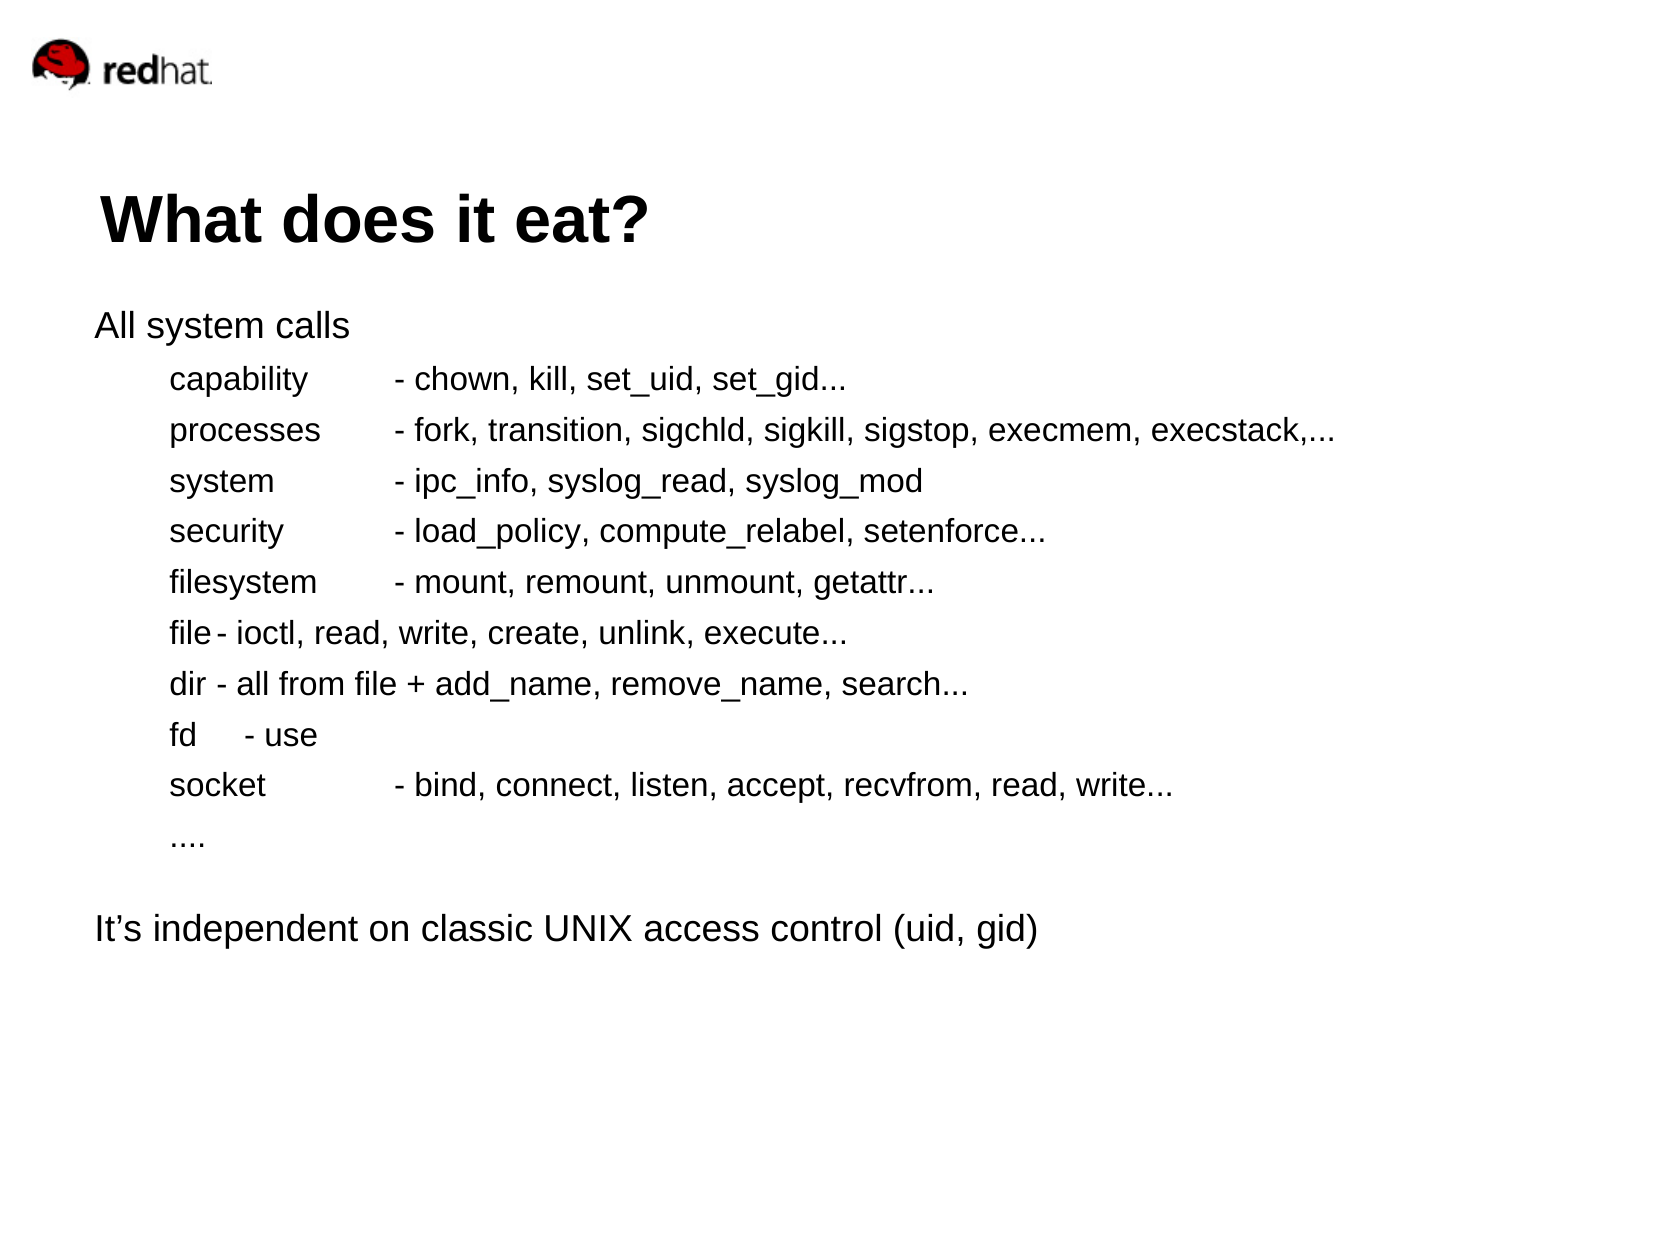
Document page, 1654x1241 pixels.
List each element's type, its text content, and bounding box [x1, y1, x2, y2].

title What does it eat? [100, 164, 1506, 275]
picture [31, 37, 212, 98]
list All system calls capability - chown, kill, set_uid, set_gid... processes - fork, transition, sigchld, sigkill, sigstop, execmem, execstack,... system - ipc_info, syslog_read, syslog_mod security - load_policy, compute_relabel, setenforce... filesystem - mount, remount, unmount, getattr... file - ioctl, read, write, create, unlink, execute... dir - all from file + add_name, remove_name, search... fd - use socket - bind, connect, listen, accept, recvfrom, read, write... .... It’s independent on classic UNIX access control (uid, gid) [94, 304, 1500, 1174]
